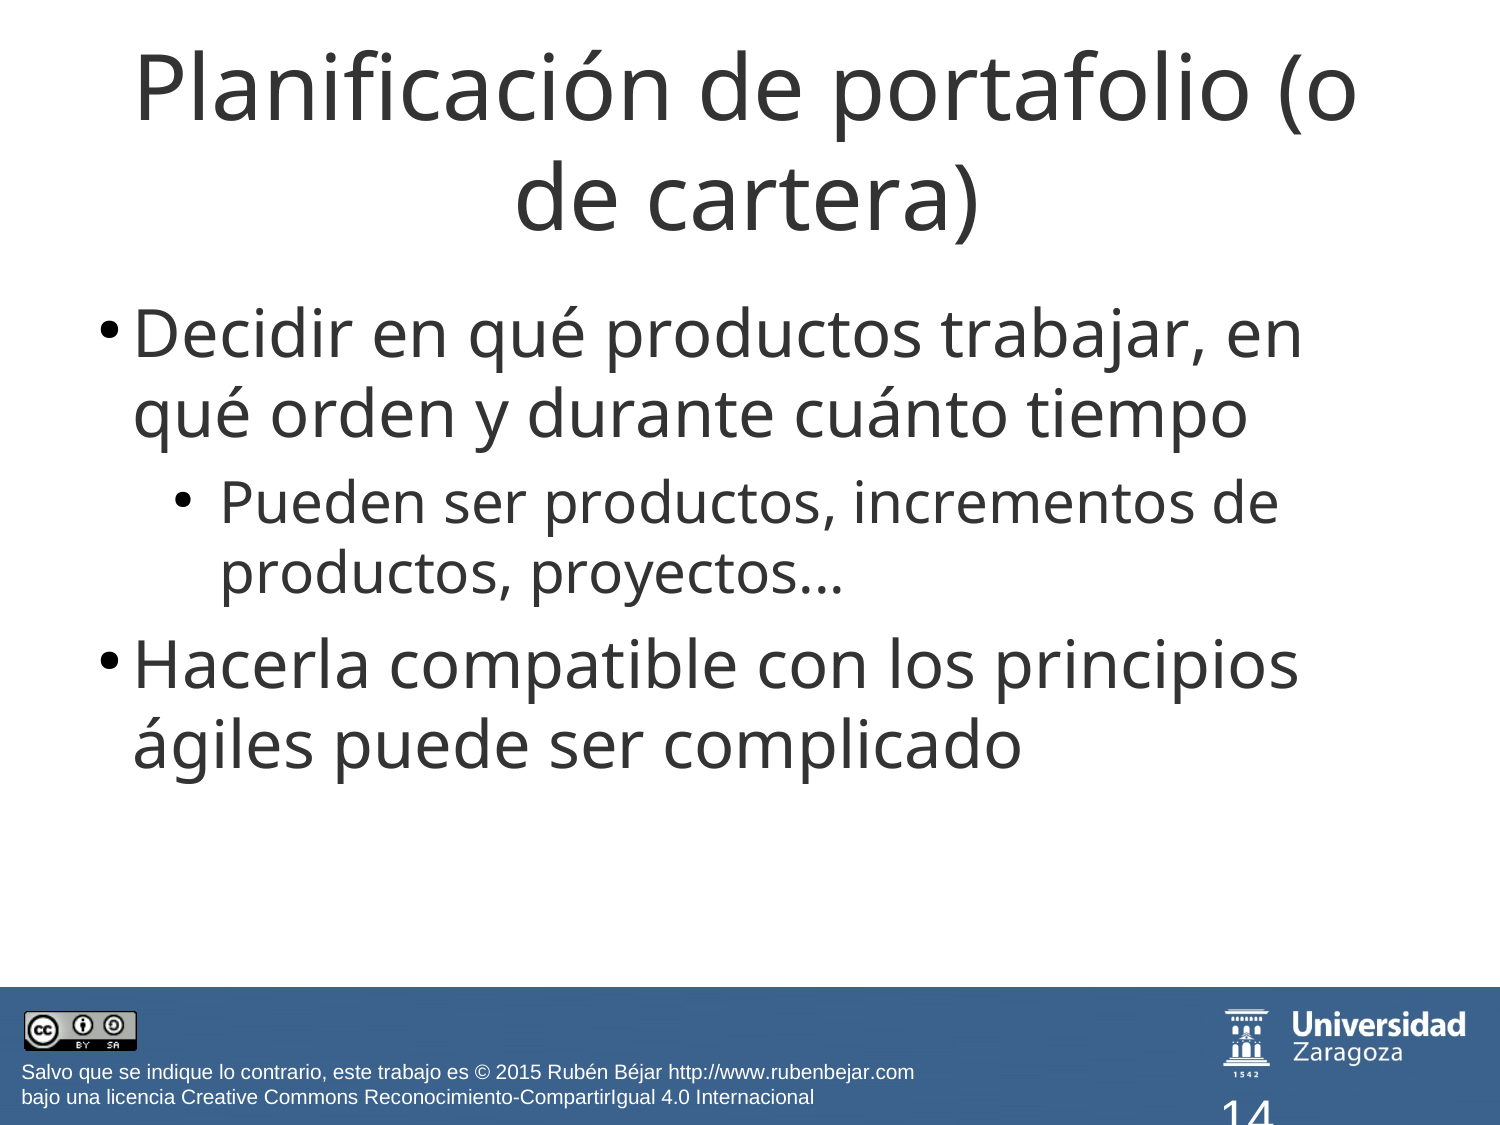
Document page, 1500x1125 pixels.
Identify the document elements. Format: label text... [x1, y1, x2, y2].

list Decidir en qué productos trabajar, en qué orden y durante cuánto tiempo Pueden ser productos, incrementos de productos, proyectos... Hacerla compatible con los principios ágiles puede ser complicado [82, 283, 1418, 957]
title Planificación de portafolio (o de cartera) [74, 21, 1420, 257]
picture [1252, 1107, 1264, 1124]
picture [0, 987, 1500, 1125]
